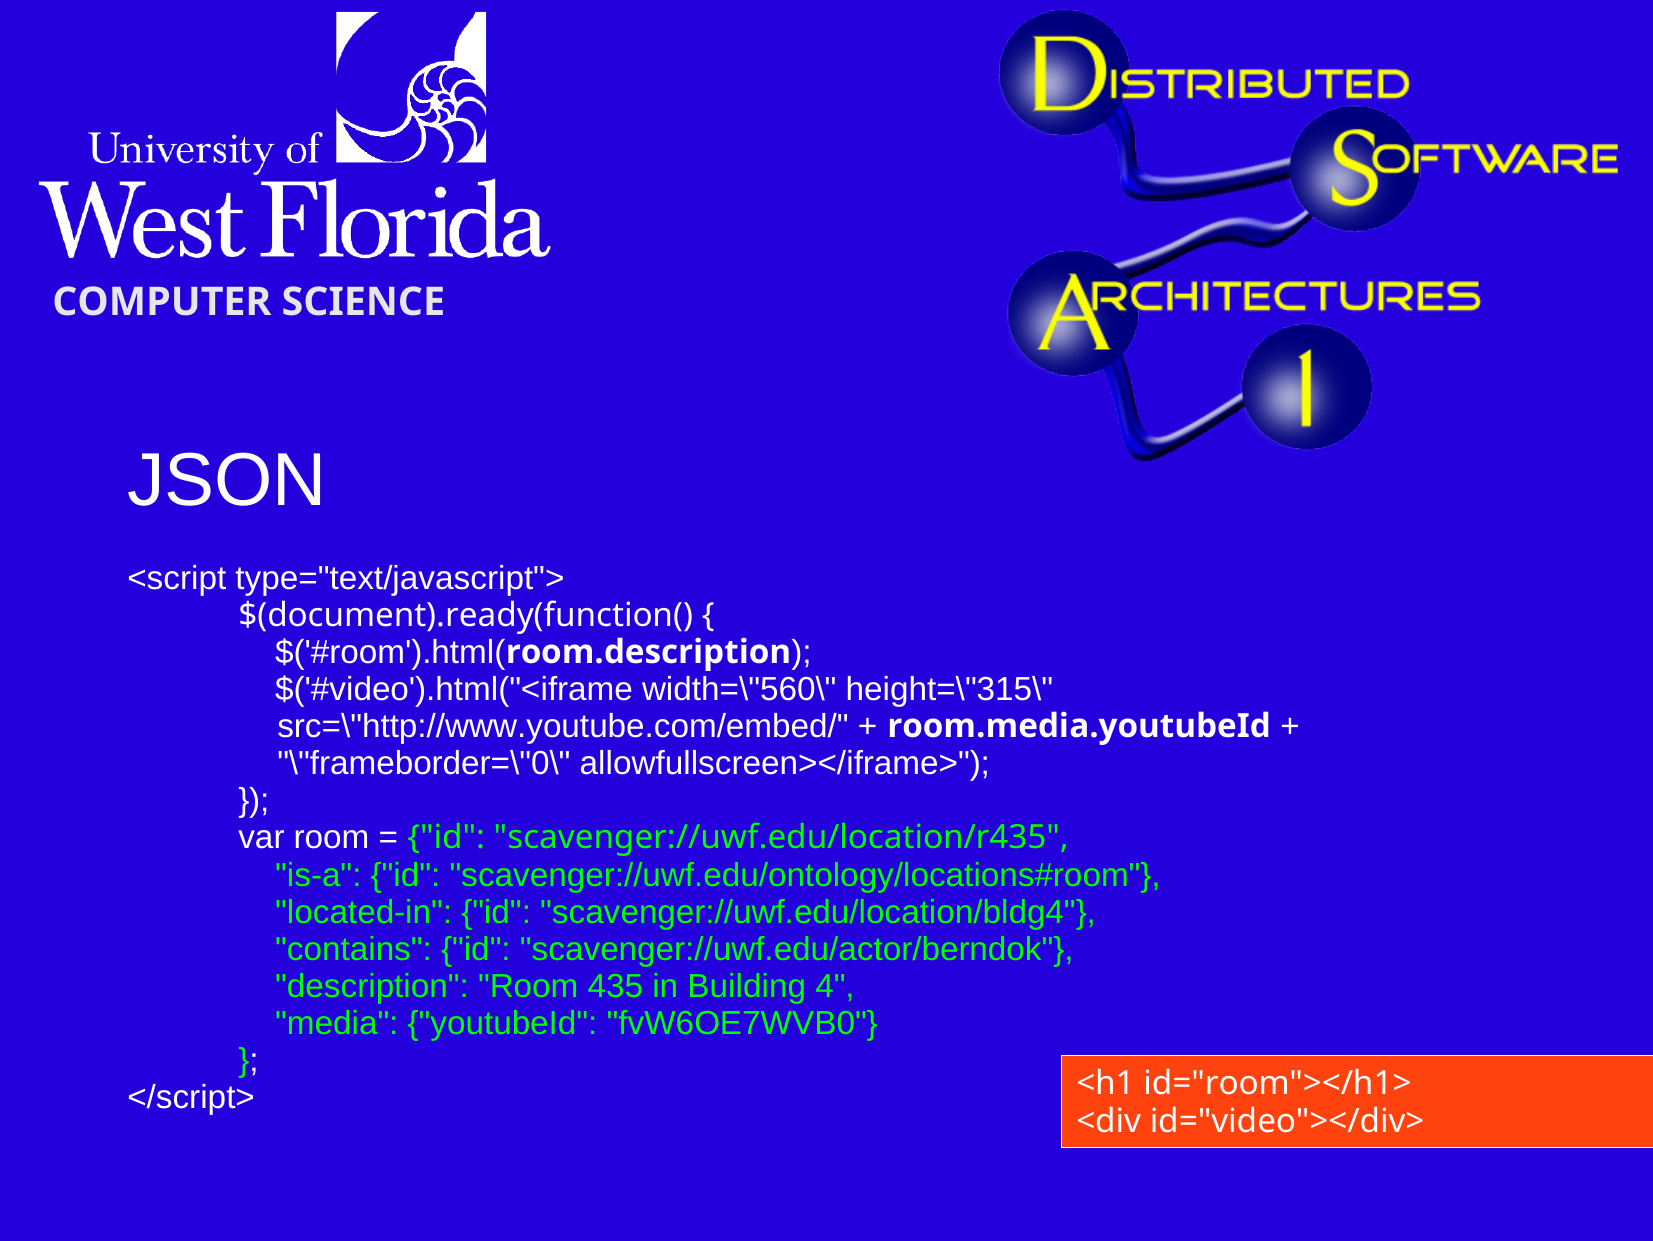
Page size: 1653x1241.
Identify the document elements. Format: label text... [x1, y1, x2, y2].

text_box JSON <script type="text/javascript"> $(document).ready(function() { $('#room').html(room.description); $('#video').html("<iframe width=\"560\" height=\"315\" src=\"http://www.youtube.com/embed/" + room.media.youtubeId + "\"frameborder=\"0\" allowfullscreen></iframe>"); }); var room = {"id": "scavenger://uwf.edu/location/r435", "is-a": {"id": "scavenger://uwf.edu/ontology/locations#room"}, "located-in": {"id": "scavenger://uwf.edu/location/bldg4"}, "contains": {"id": "scavenger://uwf.edu/actor/berndok"}, "description": "Room 435 in Building 4", "media": {"youtubeId": "fvW6OE7WVB0"} }; </script> [112, 426, 1388, 731]
picture [37, 0, 558, 262]
table_header <h1 id="room"></h1> <div id="video"></div> [1062, 1056, 1653, 1147]
picture [910, 0, 1653, 506]
text_box COMPUTER SCIENCE [37, 262, 562, 333]
